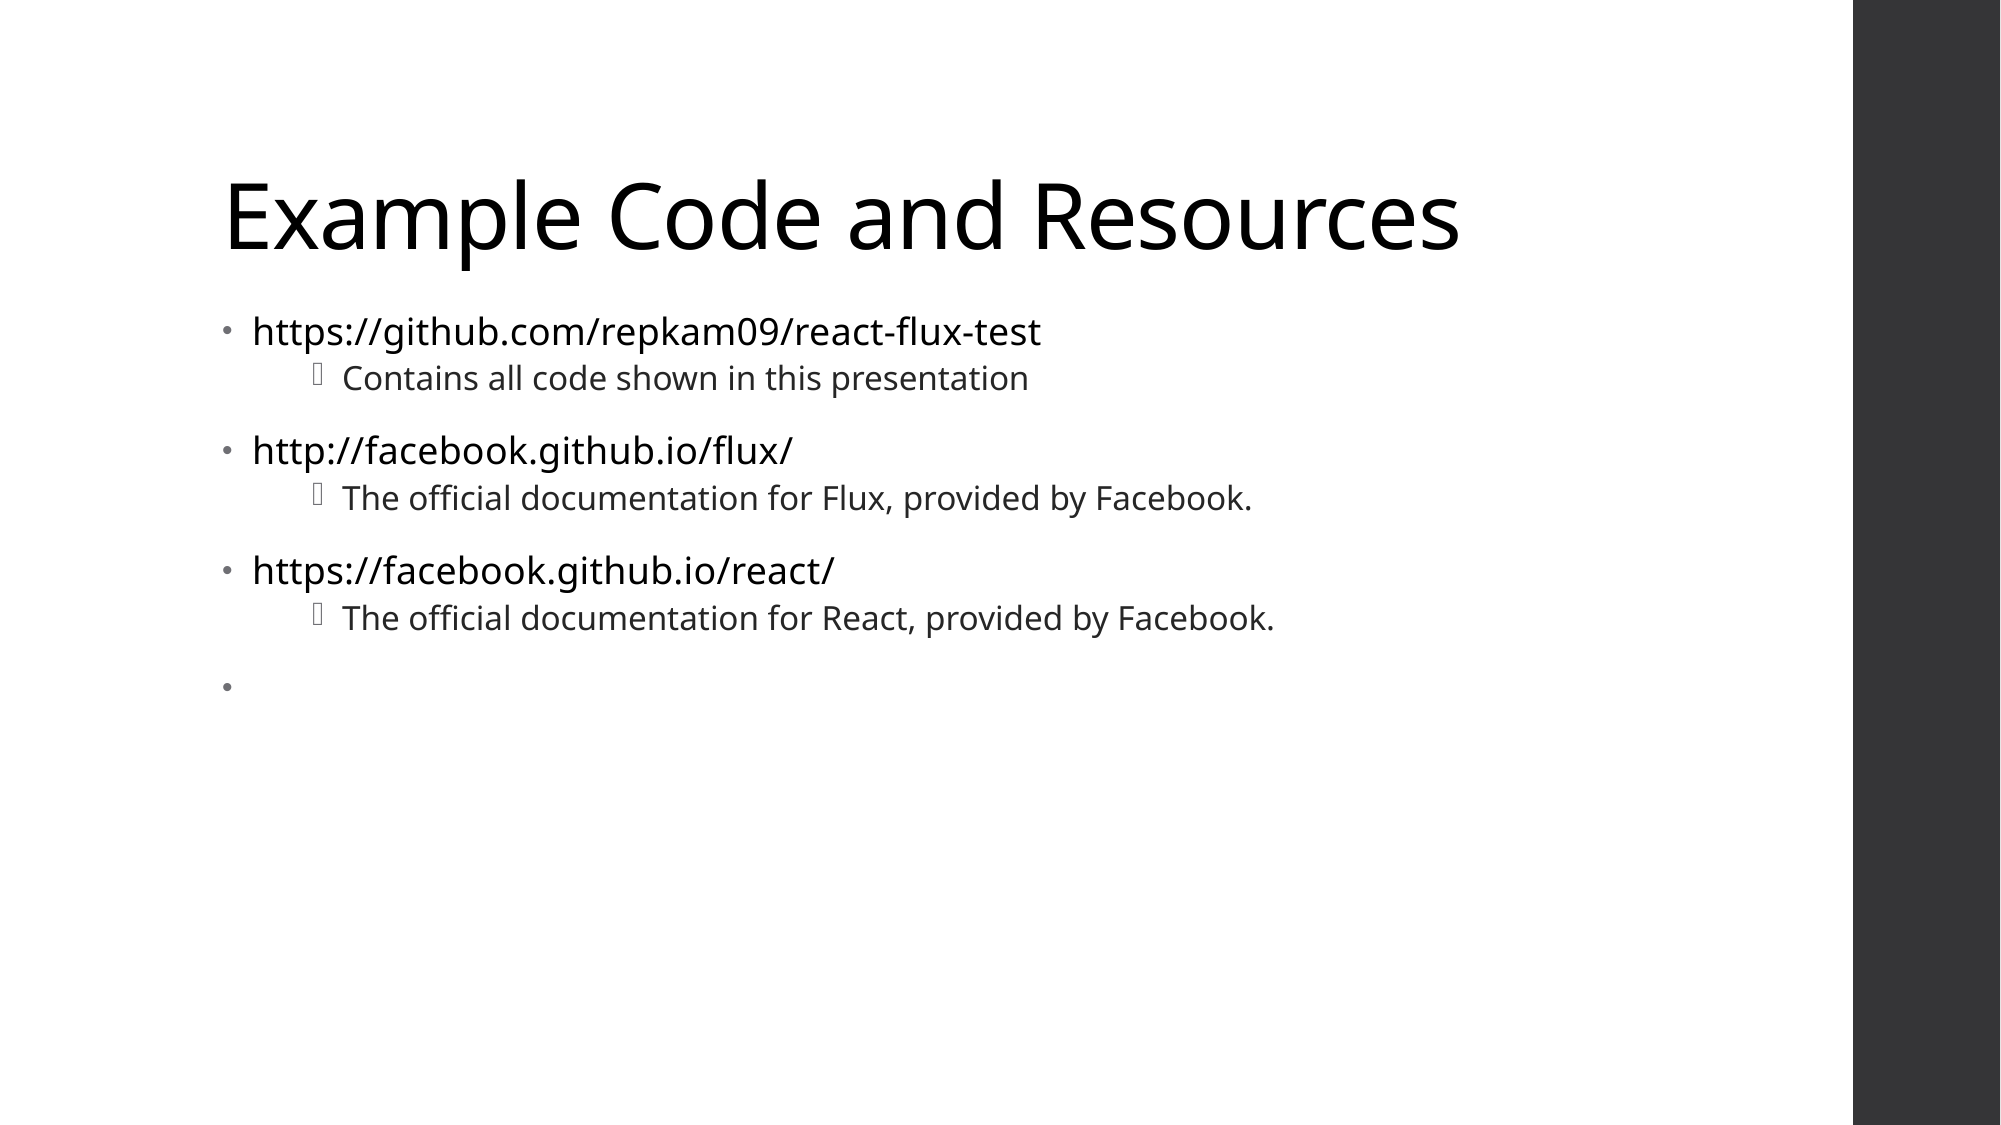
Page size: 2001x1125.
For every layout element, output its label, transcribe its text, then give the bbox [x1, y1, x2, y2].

title Example Code and Resources [206, 60, 1797, 278]
list https://github.com/repkam09/react-flux-test Contains all code shown in this presentation http://facebook.github.io/flux/ The official documentation for Flux, provided by Facebook. https://facebook.github.io/react/ The official documentation for React, provided by Facebook. [206, 299, 1617, 1014]
